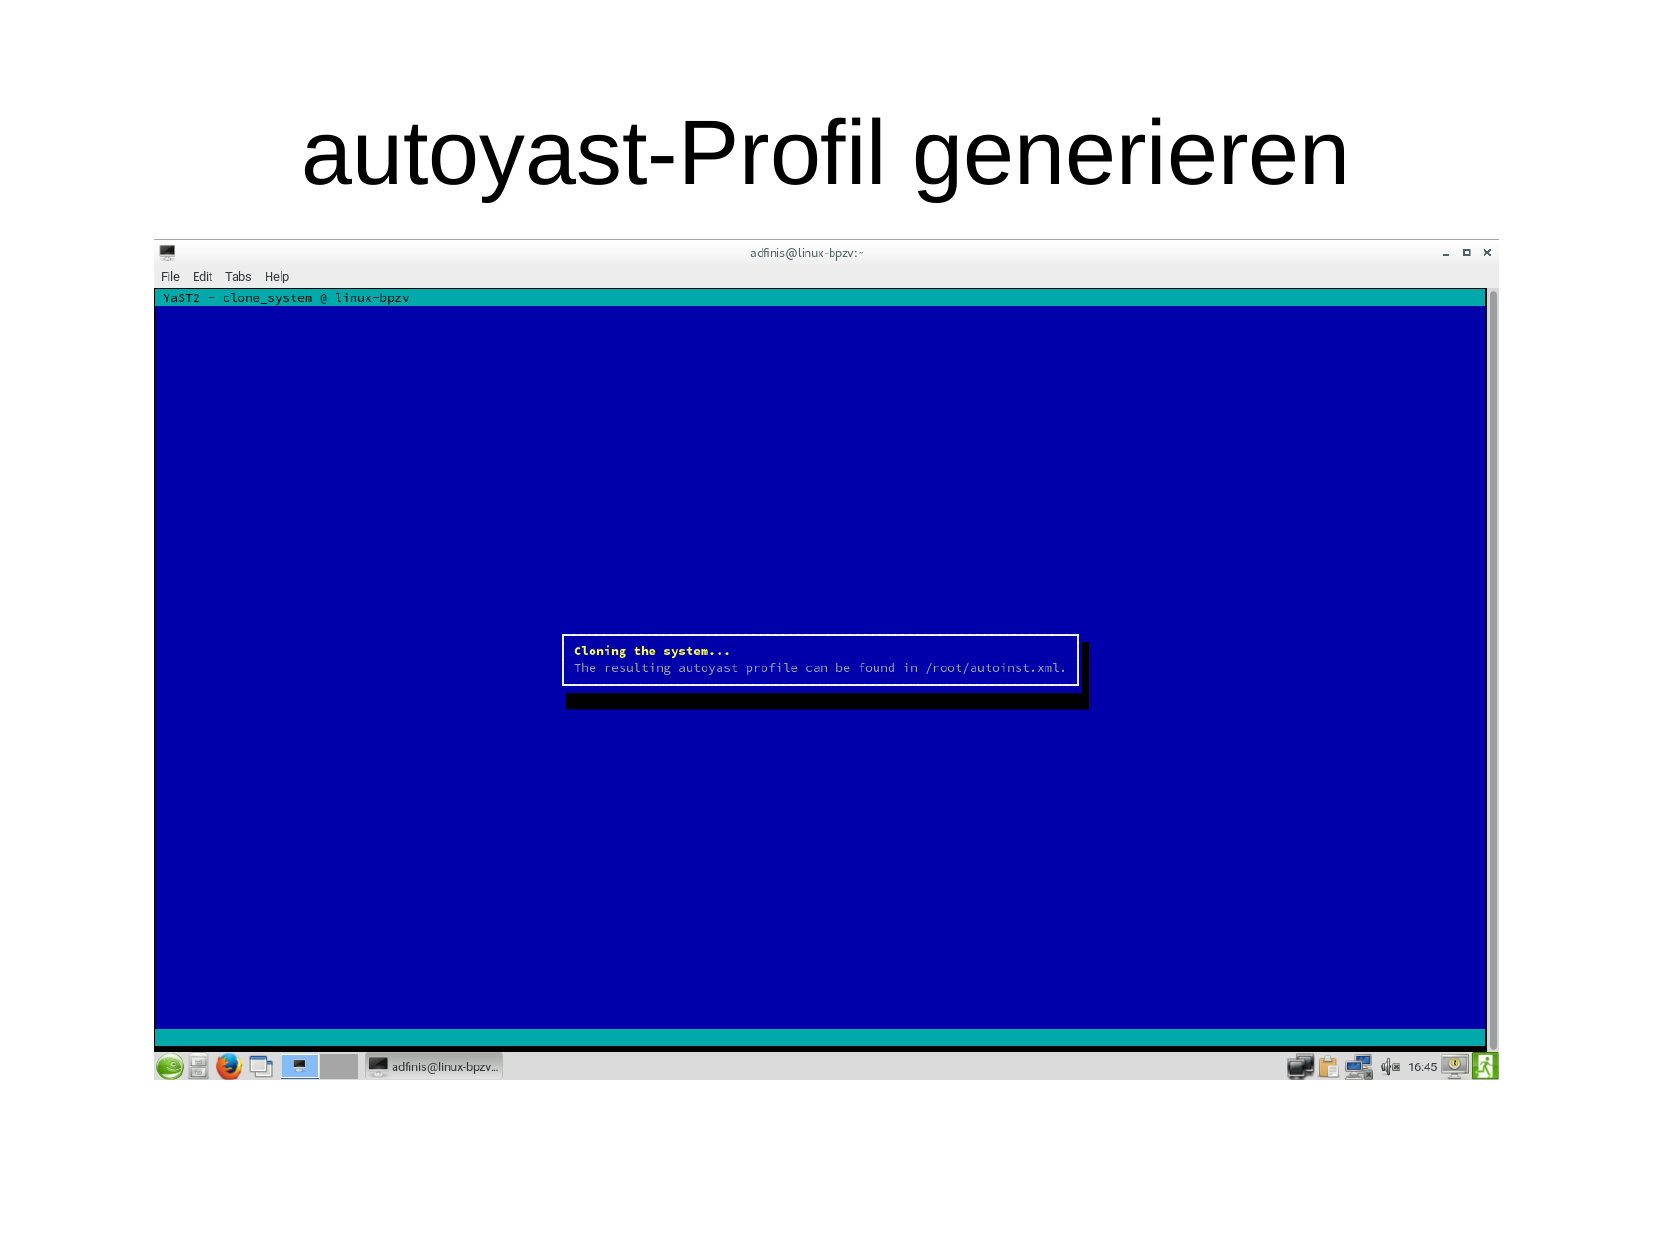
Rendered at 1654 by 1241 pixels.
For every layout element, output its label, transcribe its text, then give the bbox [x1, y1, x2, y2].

picture [154, 239, 1499, 1081]
title autoyast-Profil generieren [82, 49, 1571, 257]
